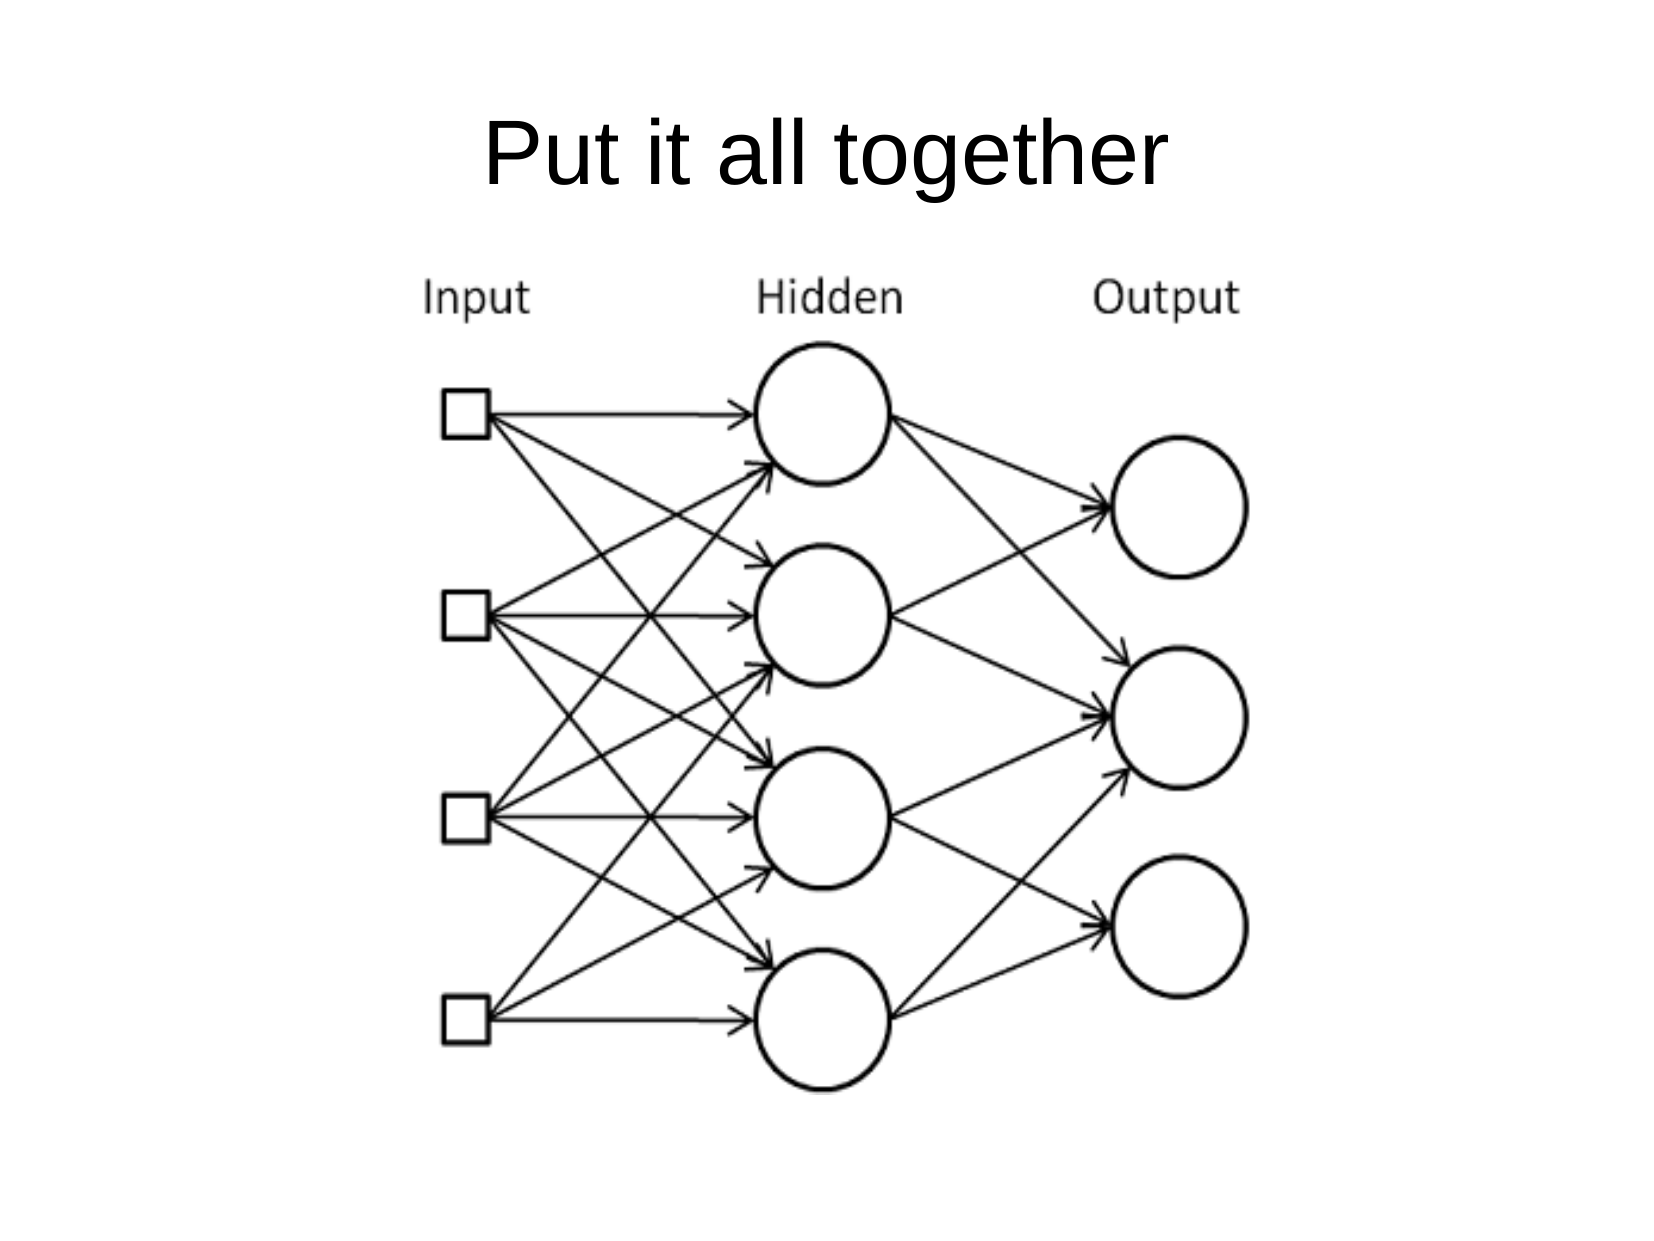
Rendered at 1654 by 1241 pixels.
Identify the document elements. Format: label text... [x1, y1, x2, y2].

title Put it all together [82, 49, 1571, 257]
picture [390, 247, 1276, 1096]
